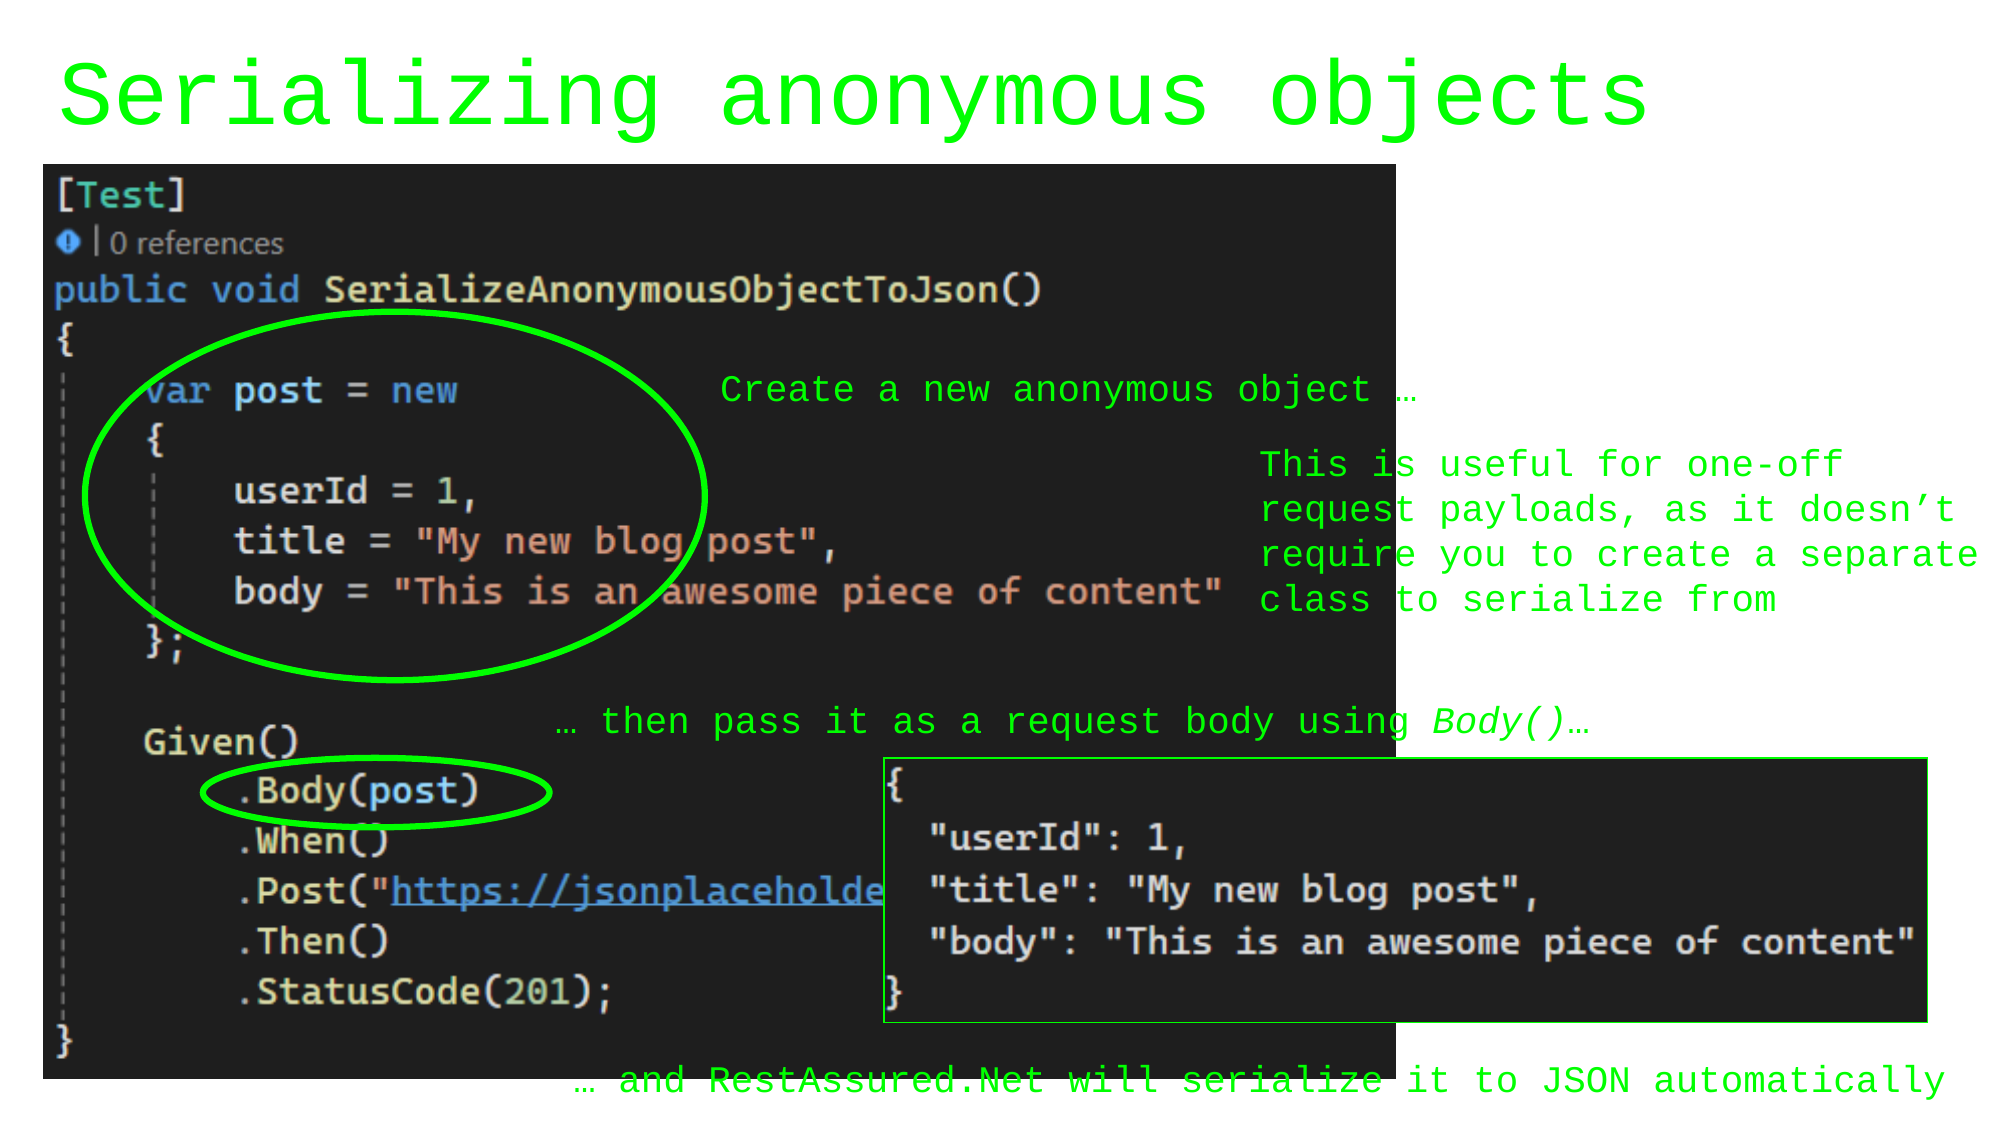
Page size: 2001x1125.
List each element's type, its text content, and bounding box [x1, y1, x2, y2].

text_box This is useful for one-off request payloads, as it doesn’t require you to create a separate class to serialize from [1244, 431, 2000, 628]
text_box … then pass it as a request body using Body()… [539, 688, 1914, 749]
picture [884, 758, 1927, 1022]
title Serializing anonymous objects [43, 25, 1769, 165]
text_box … and RestAssured.Net will serialize it to JSON automatically [558, 1047, 1994, 1108]
picture [43, 165, 1396, 1079]
text_box Create a new anonymous object … [705, 356, 1438, 418]
